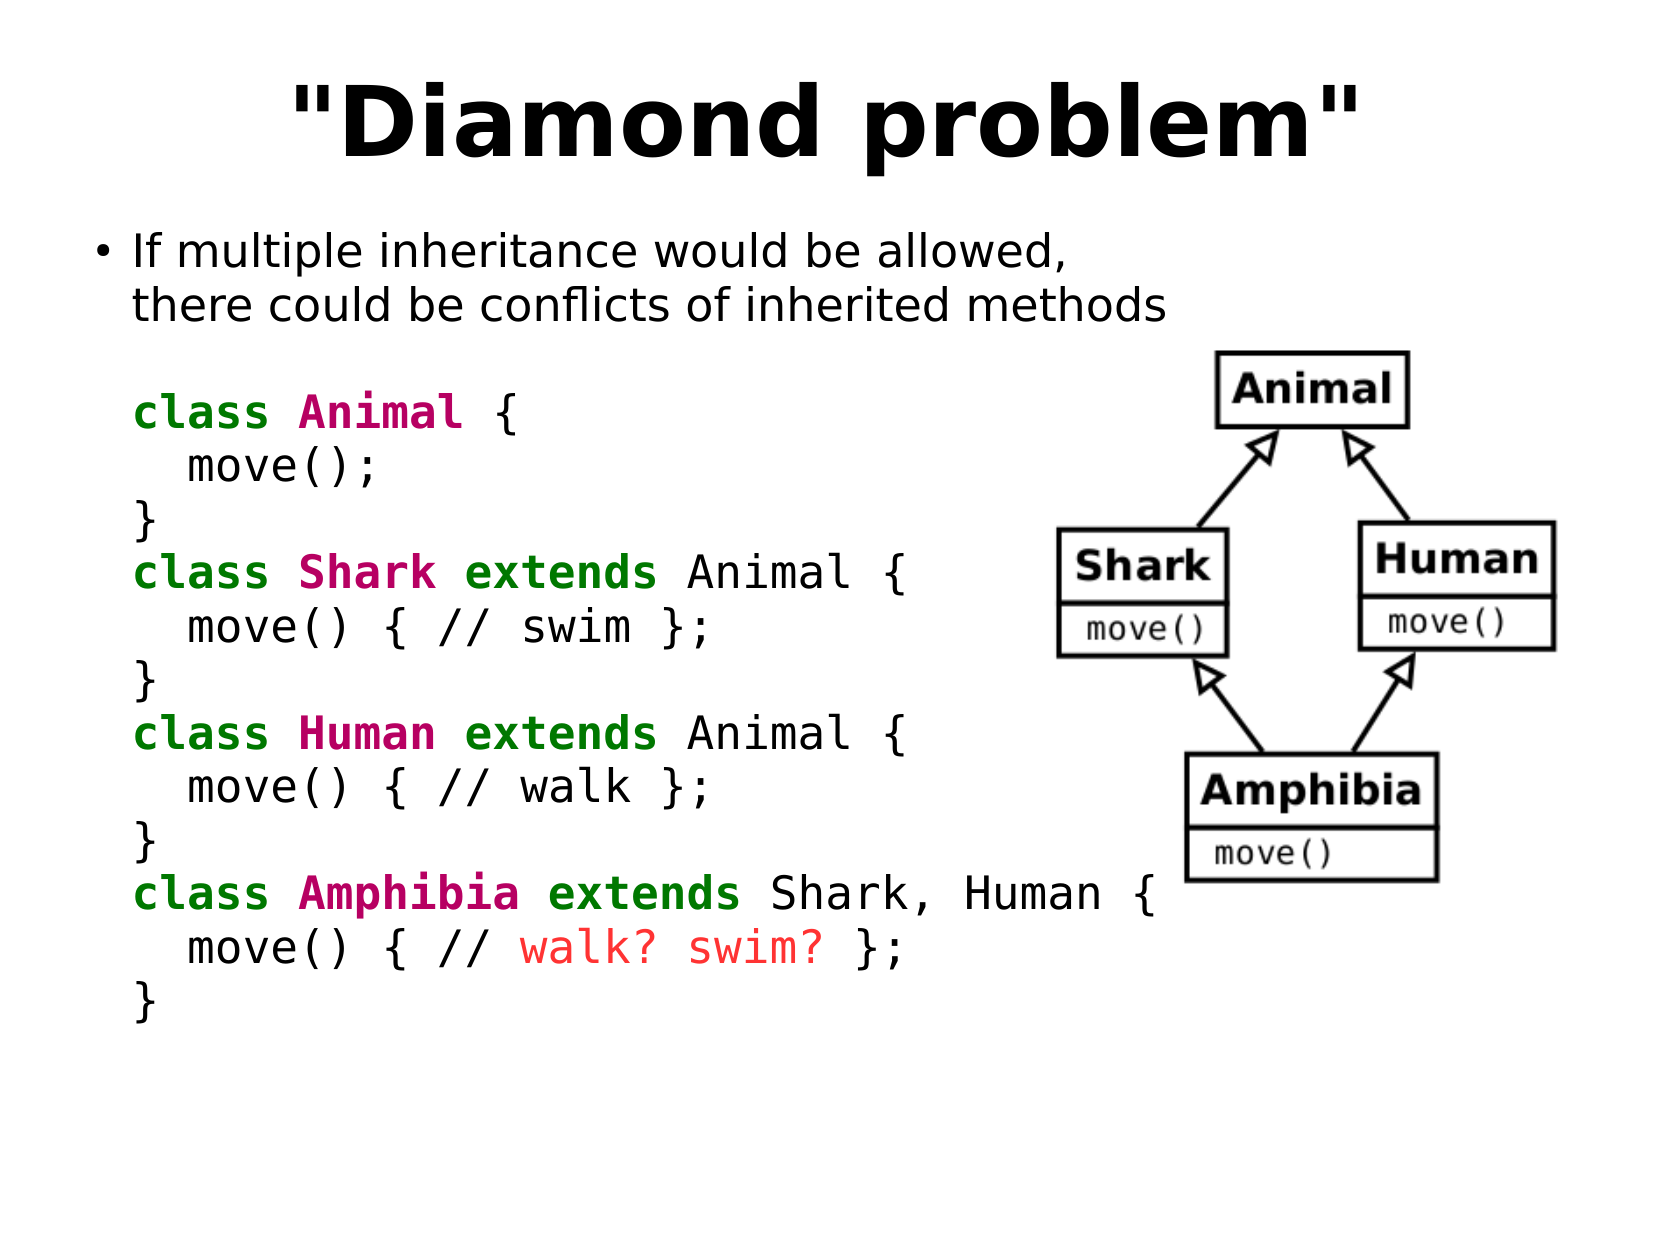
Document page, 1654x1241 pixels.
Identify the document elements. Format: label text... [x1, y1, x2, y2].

title "Diamond problem" [82, 49, 1571, 196]
list If multiple inheritance would be allowed, there could be conflicts of inherited methods class Animal { move(); } class Shark extends Animal { move() { // swim }; } class Human extends Animal { move() { // walk }; } class Amphibia extends Shark, Human { move() { // walk? swim? }; } [82, 225, 1170, 1186]
picture [1170, 300, 1607, 910]
